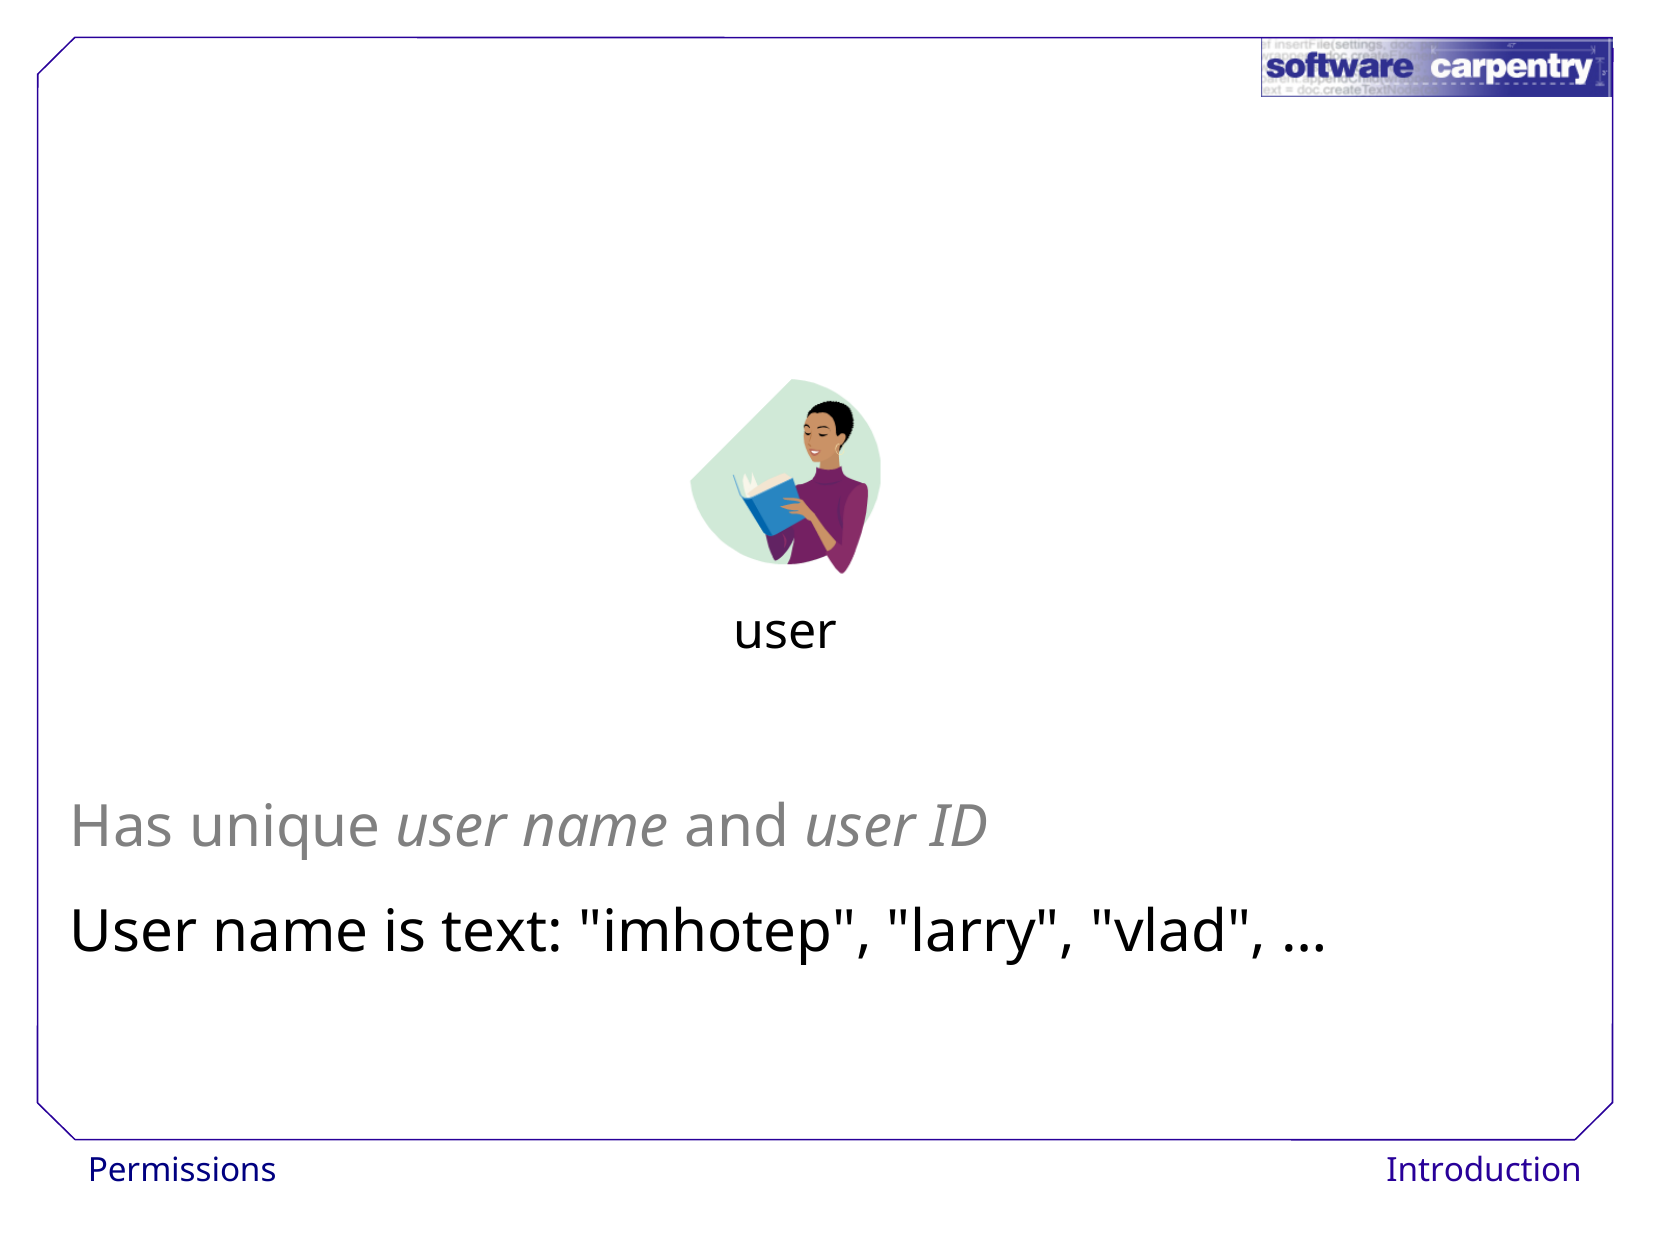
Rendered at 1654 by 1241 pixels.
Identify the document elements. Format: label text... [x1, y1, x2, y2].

picture [1261, 39, 1613, 97]
table_header [392, 596, 654, 683]
text_box Has unique user name and user ID User name is text: "imhotep", "larry", "vlad", … [55, 745, 1493, 971]
table_header [1179, 596, 1441, 683]
picture [675, 378, 893, 583]
table_header user [654, 596, 917, 683]
table_header [917, 596, 1179, 683]
